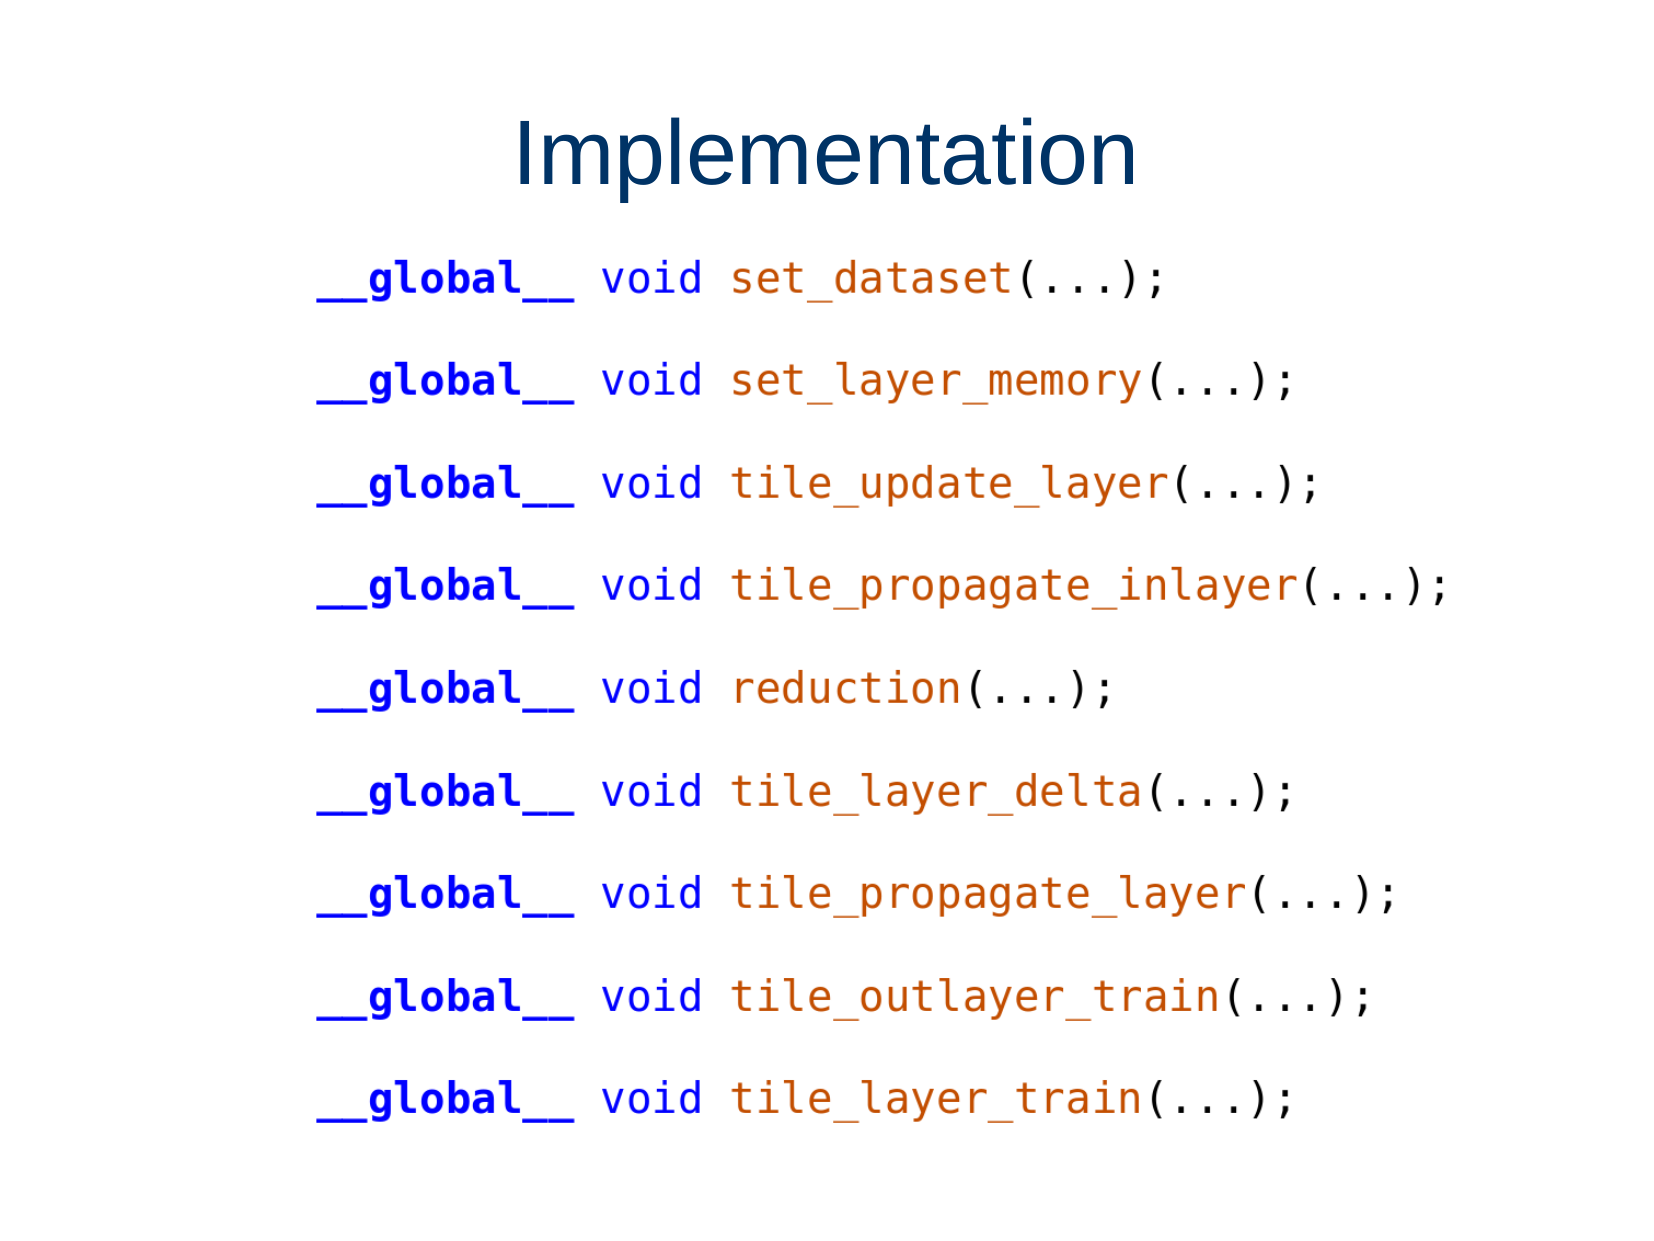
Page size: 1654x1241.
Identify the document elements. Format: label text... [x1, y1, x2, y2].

title Implementation [82, 49, 1571, 257]
picture [300, 239, 1464, 1136]
